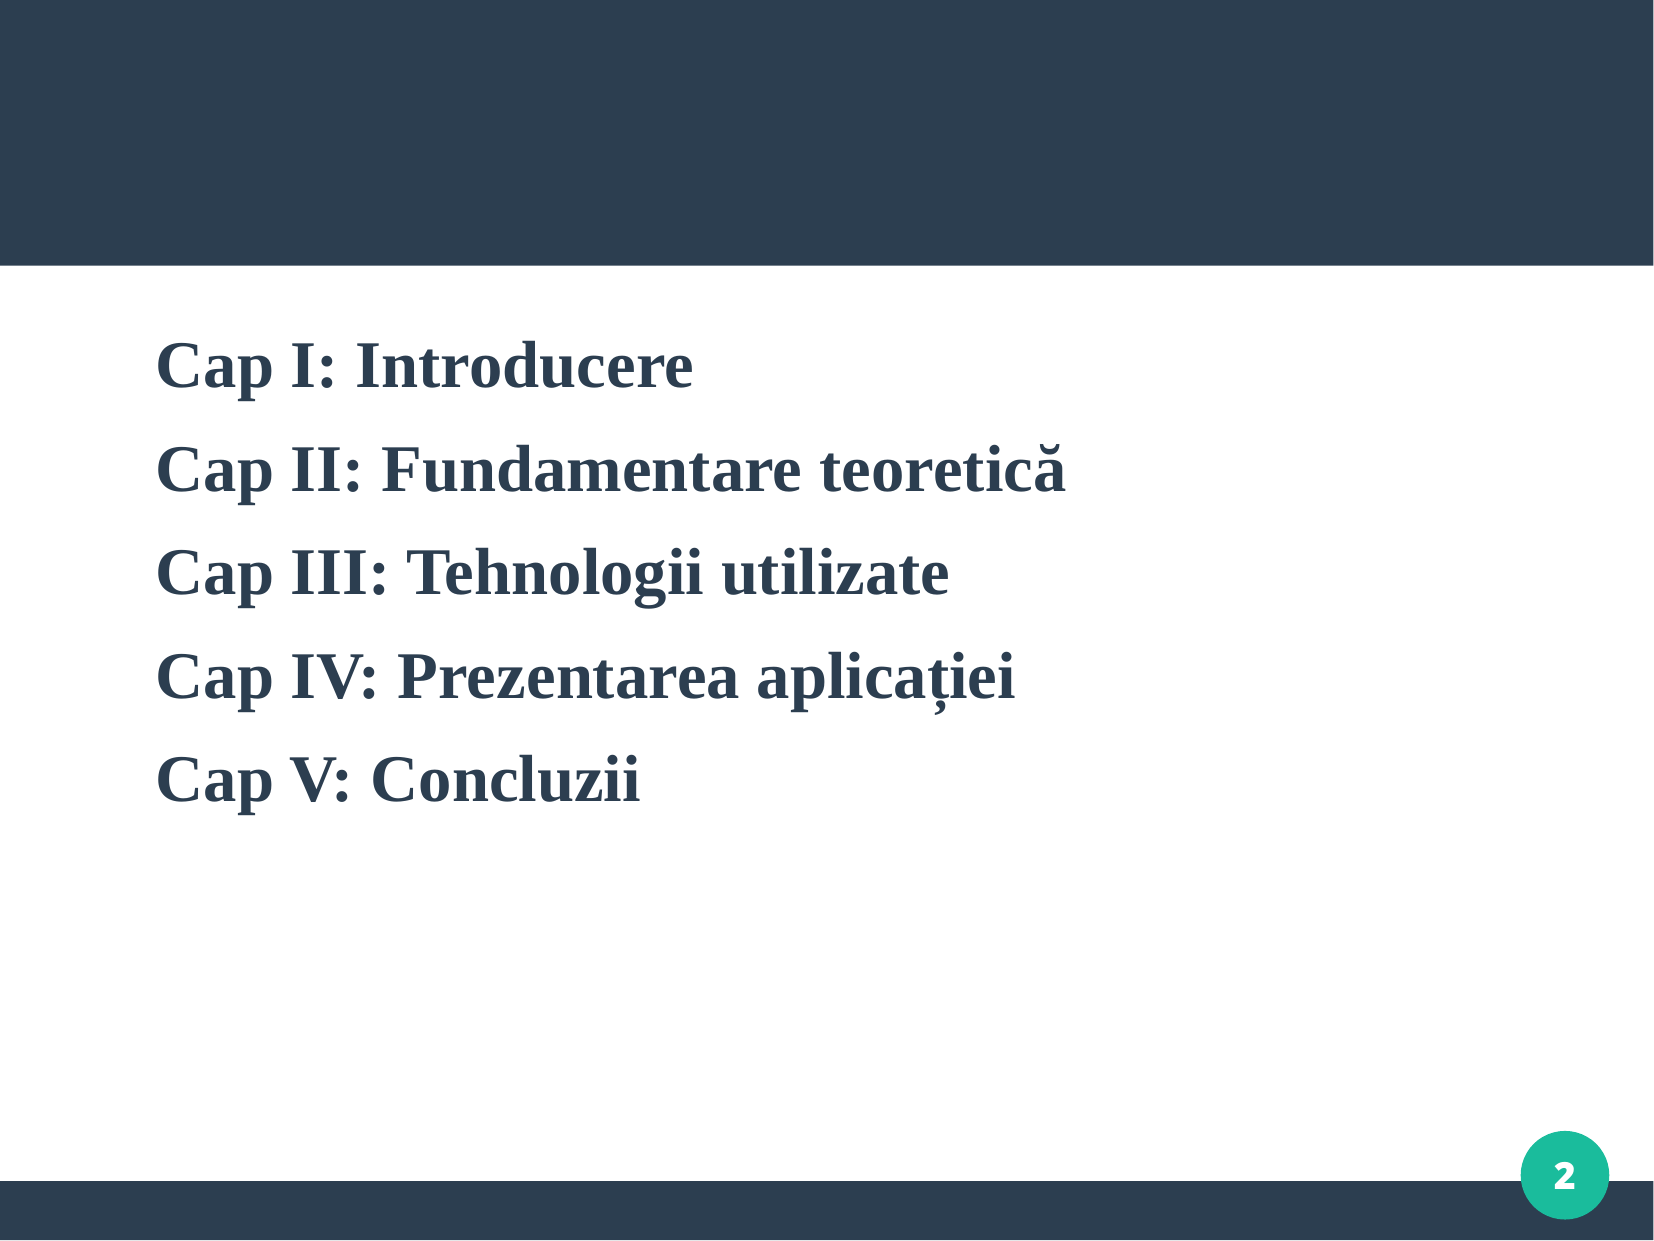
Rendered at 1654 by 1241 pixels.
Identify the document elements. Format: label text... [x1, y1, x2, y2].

list Cap I: Introducere Cap II: Fundamentare teoretică Cap III: Tehnologii utilizate Cap IV: Prezentarea aplicației Cap V: Concluzii [84, 328, 1621, 1156]
